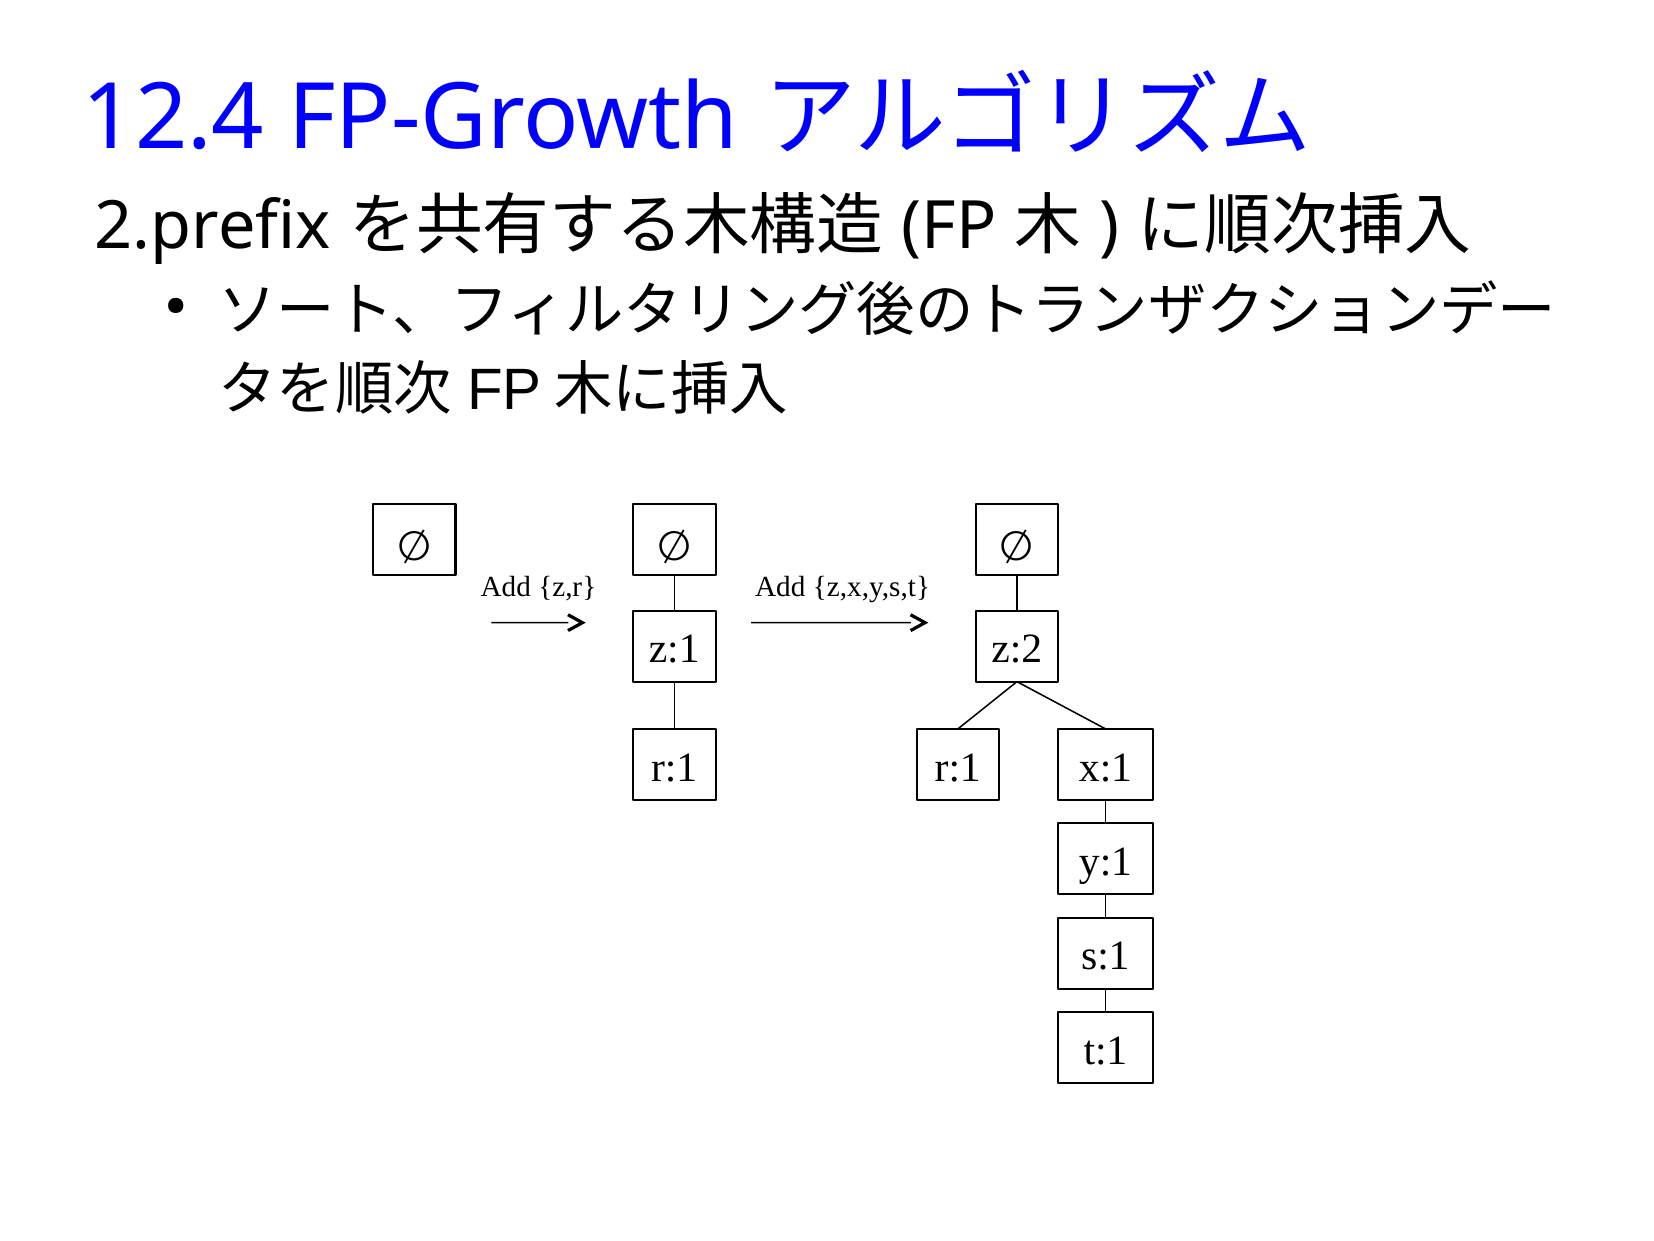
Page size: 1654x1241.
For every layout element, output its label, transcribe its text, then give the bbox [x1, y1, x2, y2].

text_box Add {z,r} [465, 560, 612, 611]
text_box z:1 [633, 610, 716, 682]
text_box y:1 [1058, 823, 1153, 895]
text_box t:1 [1058, 1012, 1153, 1084]
text_box x:1 [1058, 728, 1153, 800]
text_box r:1 [916, 728, 1000, 800]
text_box ∅ [975, 504, 1059, 576]
text_box s:1 [1058, 917, 1153, 989]
list prefixを共有する木構造(FP木)に順次挿入 ソート、フィルタリング後のトランザクションデータを順次FP木に挿入 [76, 177, 1565, 950]
text_box ∅ [633, 504, 716, 576]
text_box z:2 [975, 610, 1059, 682]
text_box Add {z,x,y,s,t} [740, 560, 945, 611]
text_box ∅ [372, 504, 456, 576]
title 12.4 FP-Growthアルゴリズム [82, 44, 1571, 183]
text_box r:1 [633, 728, 716, 800]
